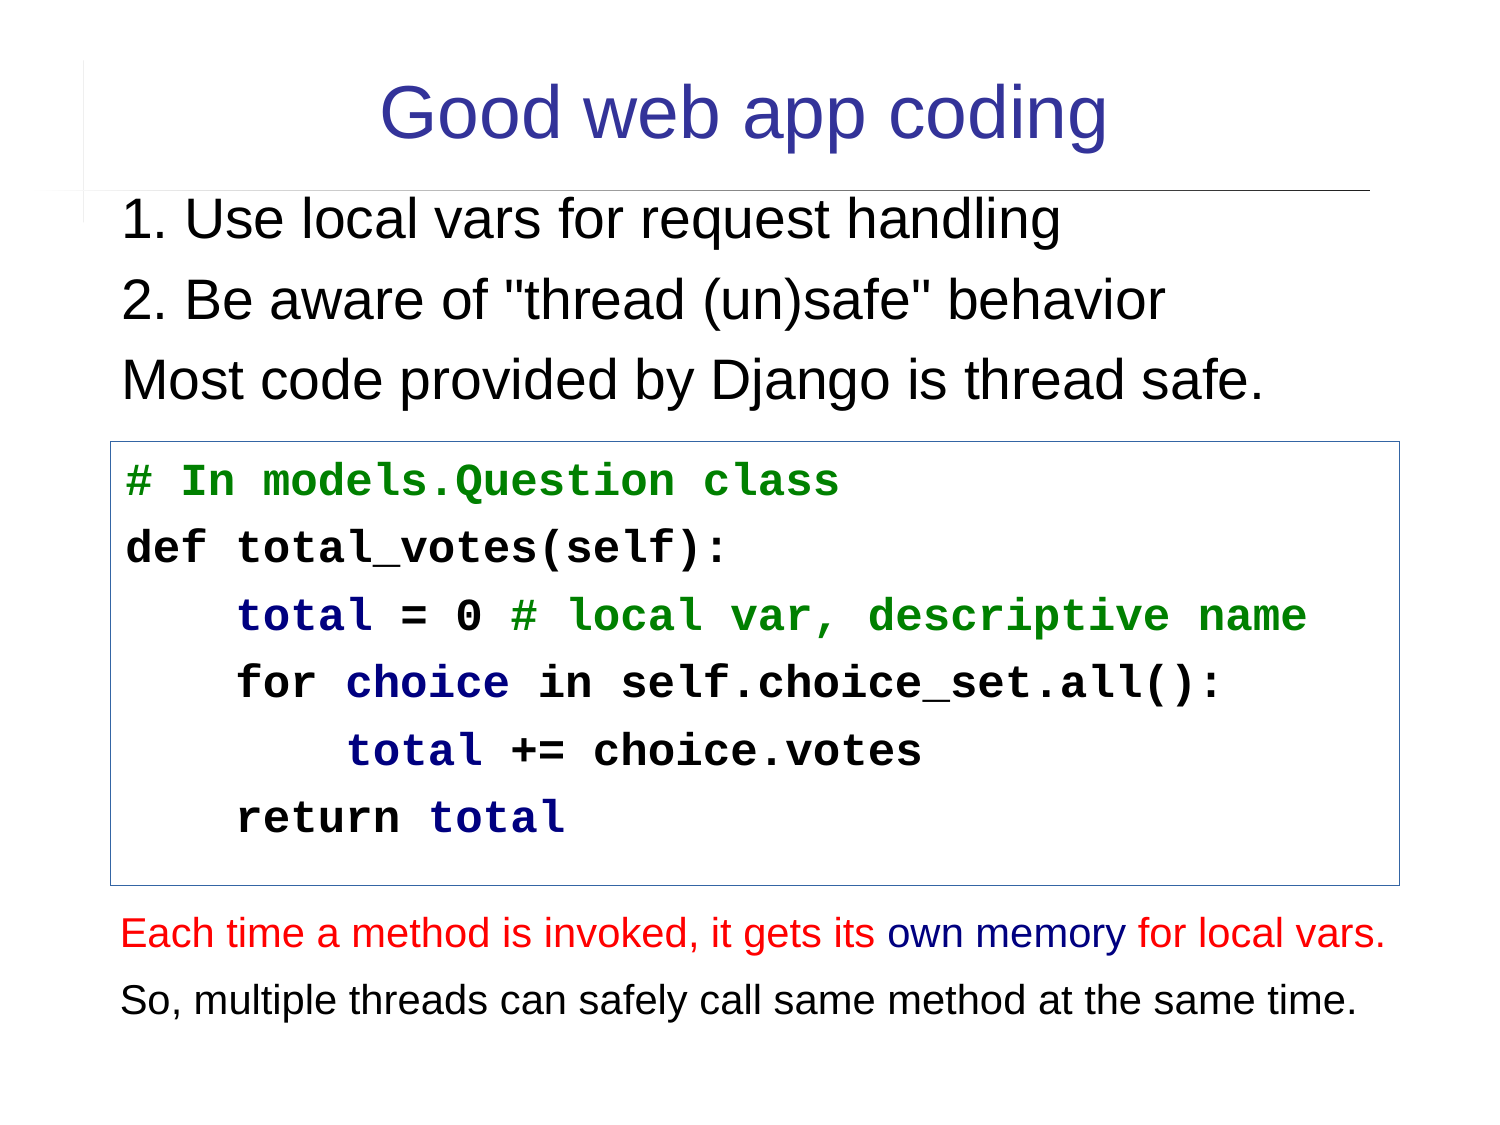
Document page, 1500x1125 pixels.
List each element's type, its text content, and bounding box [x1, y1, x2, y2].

title Good web app coding [100, 42, 1389, 174]
list # In models.Question class def total_votes(self): total = 0 # local var, descriptive name for choice in self.choice_set.all(): total += choice.votes return total [110, 441, 1400, 886]
list 1. Use local vars for request handling 2. Be aware of "thread (un)safe" behavior Most code provided by Django is thread safe. [106, 173, 1396, 421]
text_box Each time a method is invoked, it gets its own memory for local vars. So, multiple threads can safely call same method at the same time. [105, 898, 1426, 1064]
